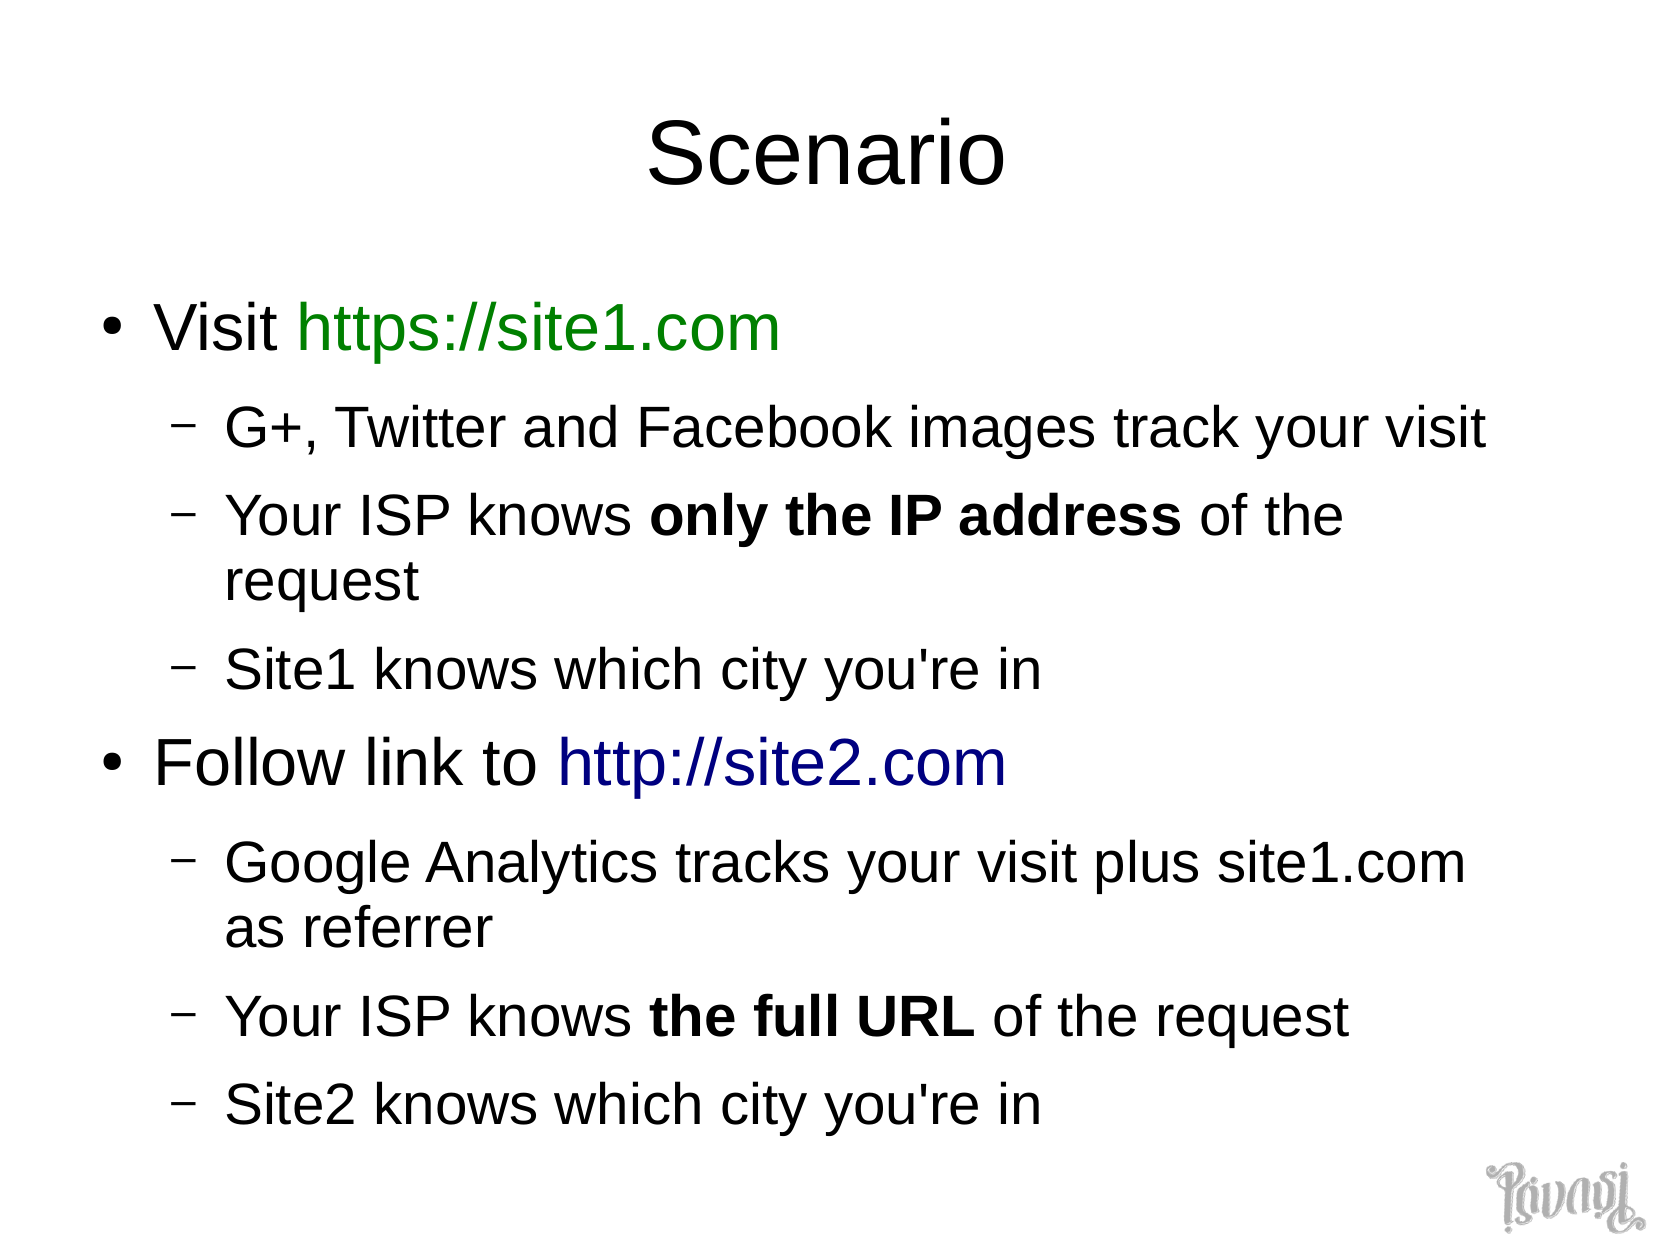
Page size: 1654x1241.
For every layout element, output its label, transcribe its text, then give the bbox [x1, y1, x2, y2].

title Scenario [82, 49, 1571, 257]
picture [1484, 1147, 1648, 1241]
list Visit https://site1.com G+, Twitter and Facebook images track your visit Your ISP knows only the IP address of the request Site1 knows which city you're in Follow link to http://site2.com Google Analytics tracks your visit plus site1.com as referrer Your ISP knows the full URL of the request Site2 knows which city you're in [82, 290, 1538, 1205]
